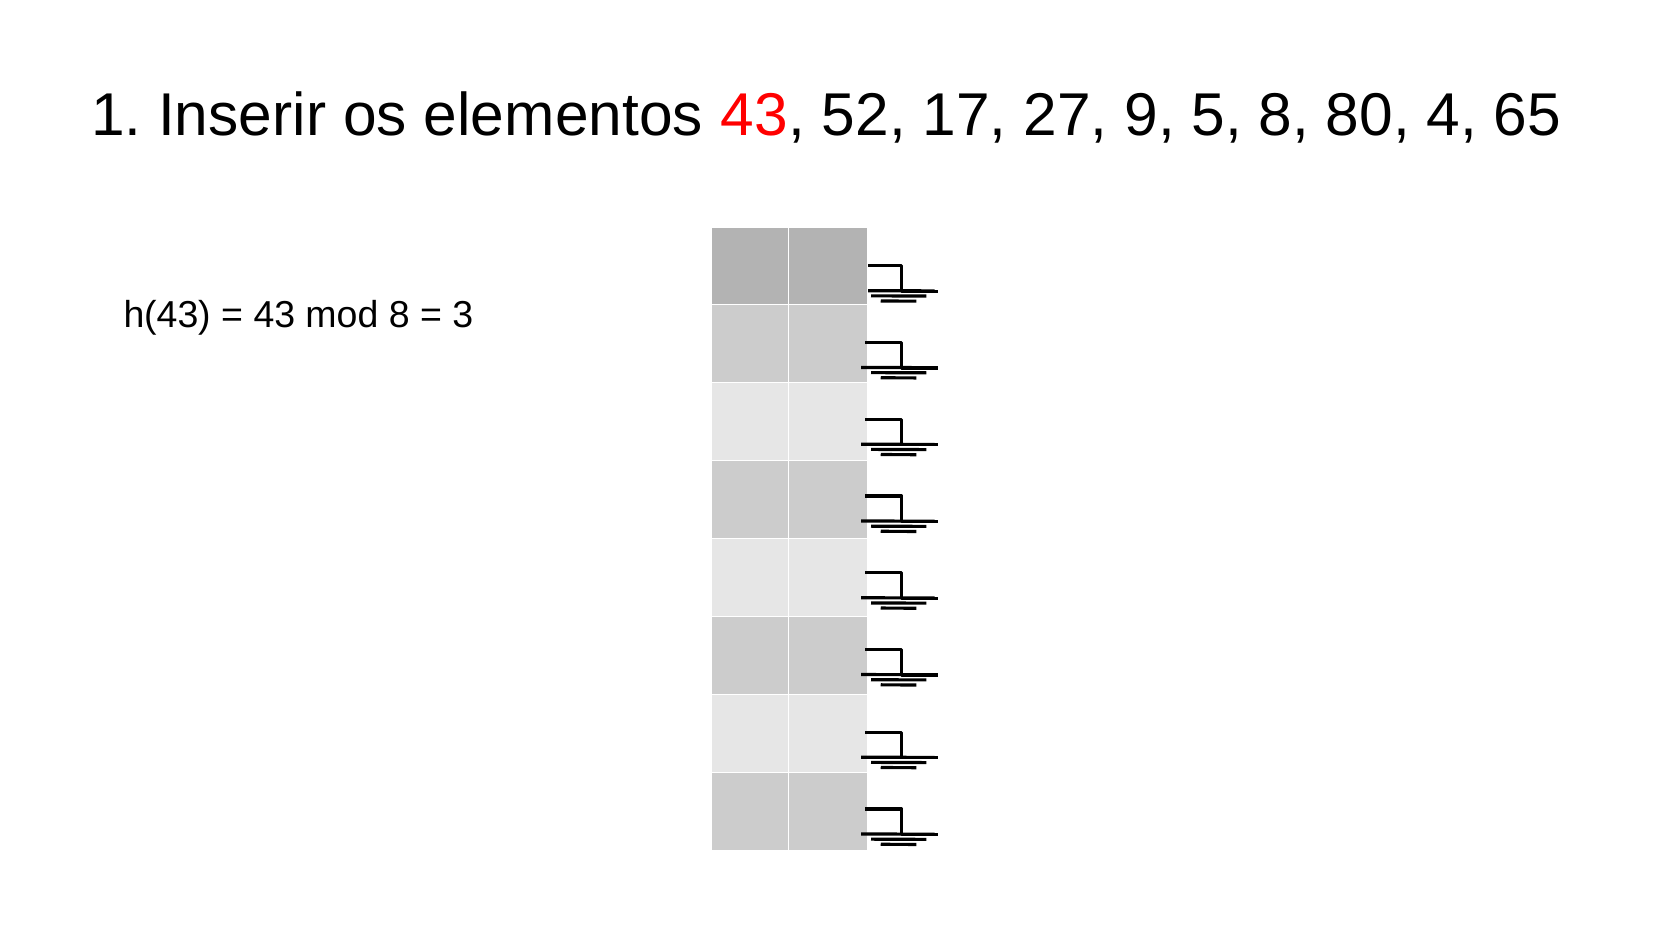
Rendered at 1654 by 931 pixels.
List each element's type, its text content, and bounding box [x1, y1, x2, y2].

table_cell [712, 461, 788, 538]
table_cell [712, 539, 788, 616]
table_cell [789, 617, 867, 694]
table_header [712, 228, 788, 304]
table_cell [789, 305, 867, 382]
table_header [789, 228, 867, 304]
table_cell [789, 461, 867, 538]
table_cell [712, 617, 788, 694]
table_cell [712, 695, 788, 772]
title 1. Inserir os elementos 43, 52, 17, 27, 9, 5, 8, 80, 4, 65 [82, 37, 1571, 193]
table_cell [789, 695, 867, 772]
table_cell [789, 383, 867, 460]
table_cell [712, 773, 788, 850]
table_cell [712, 383, 788, 460]
table_cell [712, 305, 788, 382]
text_box h(43) = 43 mod 8 = 3 [108, 285, 489, 343]
table_cell [789, 539, 867, 616]
table_cell [789, 773, 867, 850]
